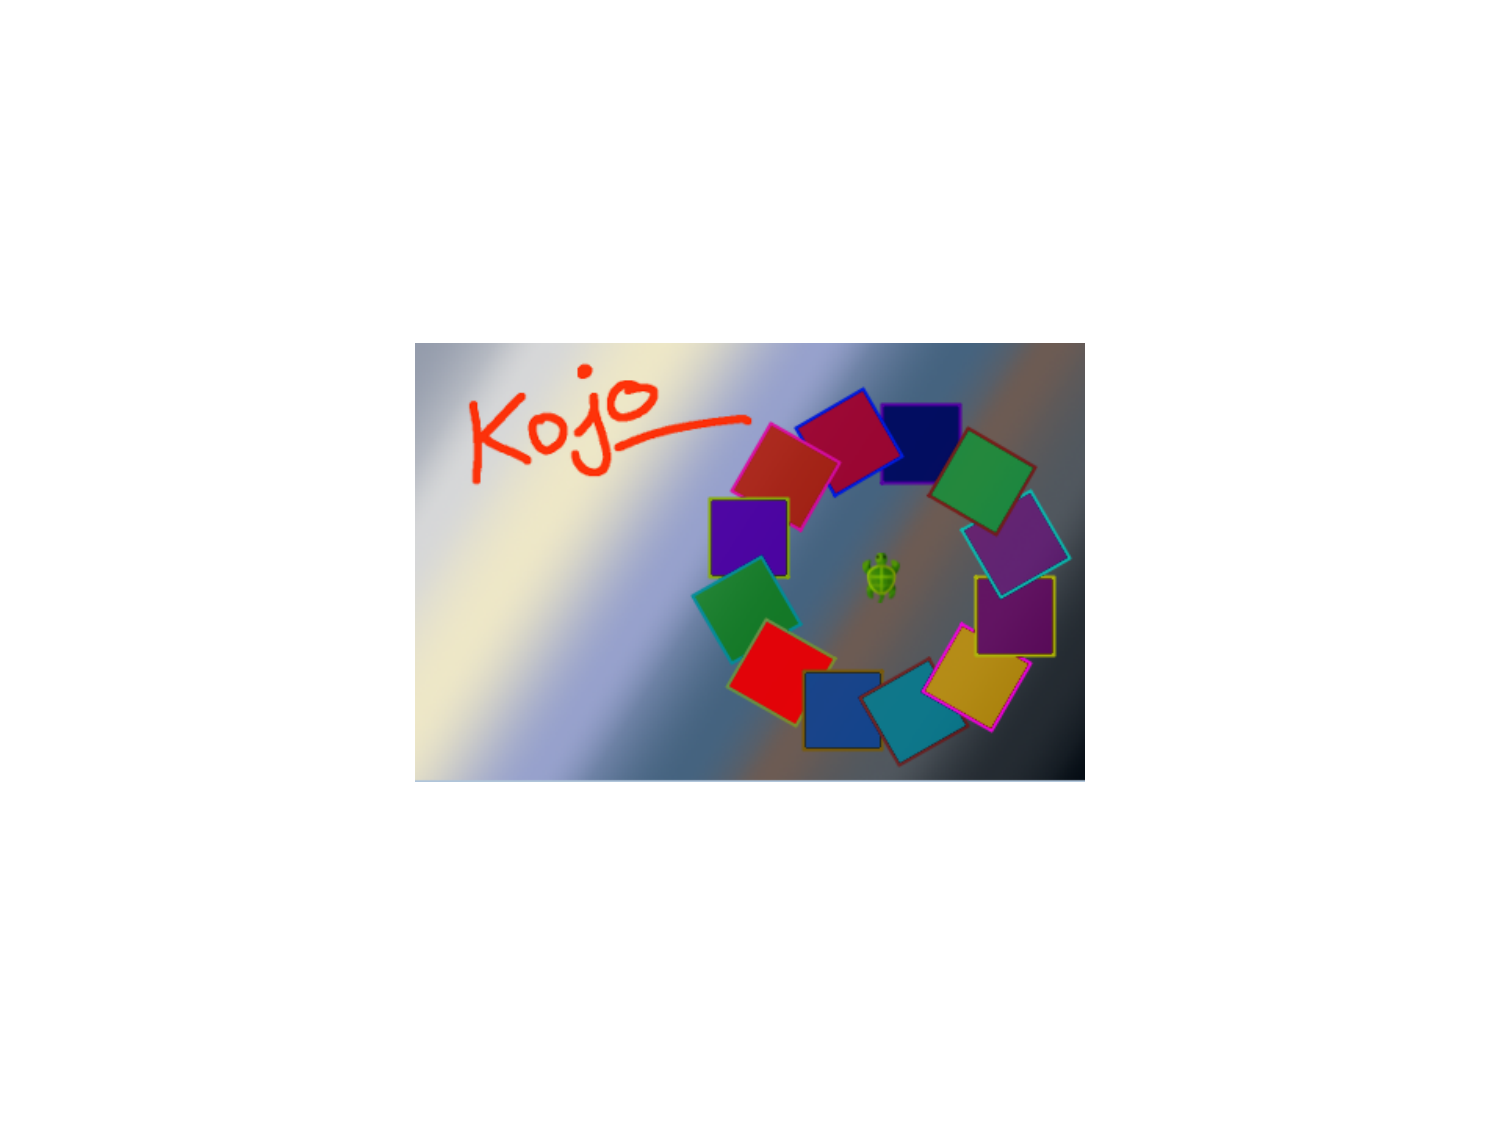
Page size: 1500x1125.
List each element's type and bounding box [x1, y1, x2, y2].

picture [415, 343, 1085, 782]
